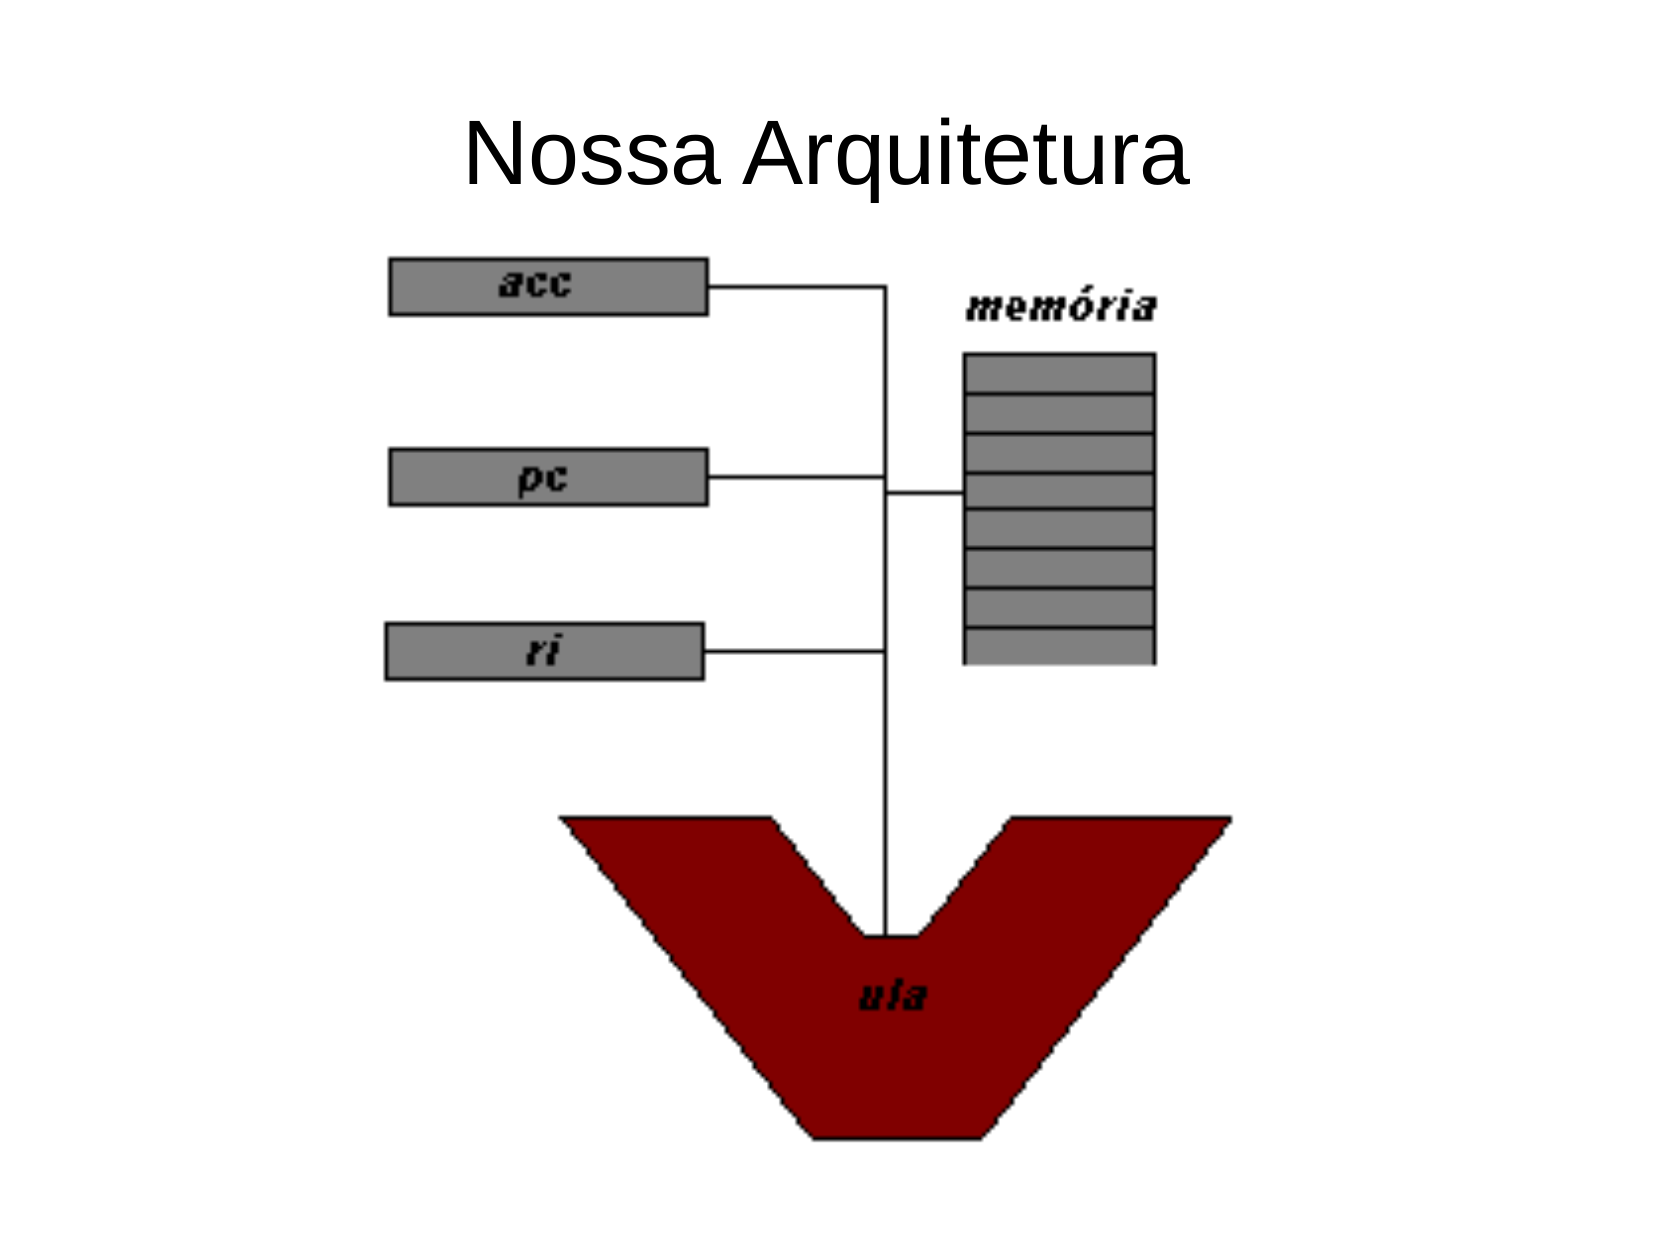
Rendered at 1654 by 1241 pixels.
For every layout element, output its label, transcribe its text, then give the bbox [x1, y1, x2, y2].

title Nossa Arquitetura [82, 49, 1571, 257]
picture [366, 227, 1265, 1170]
